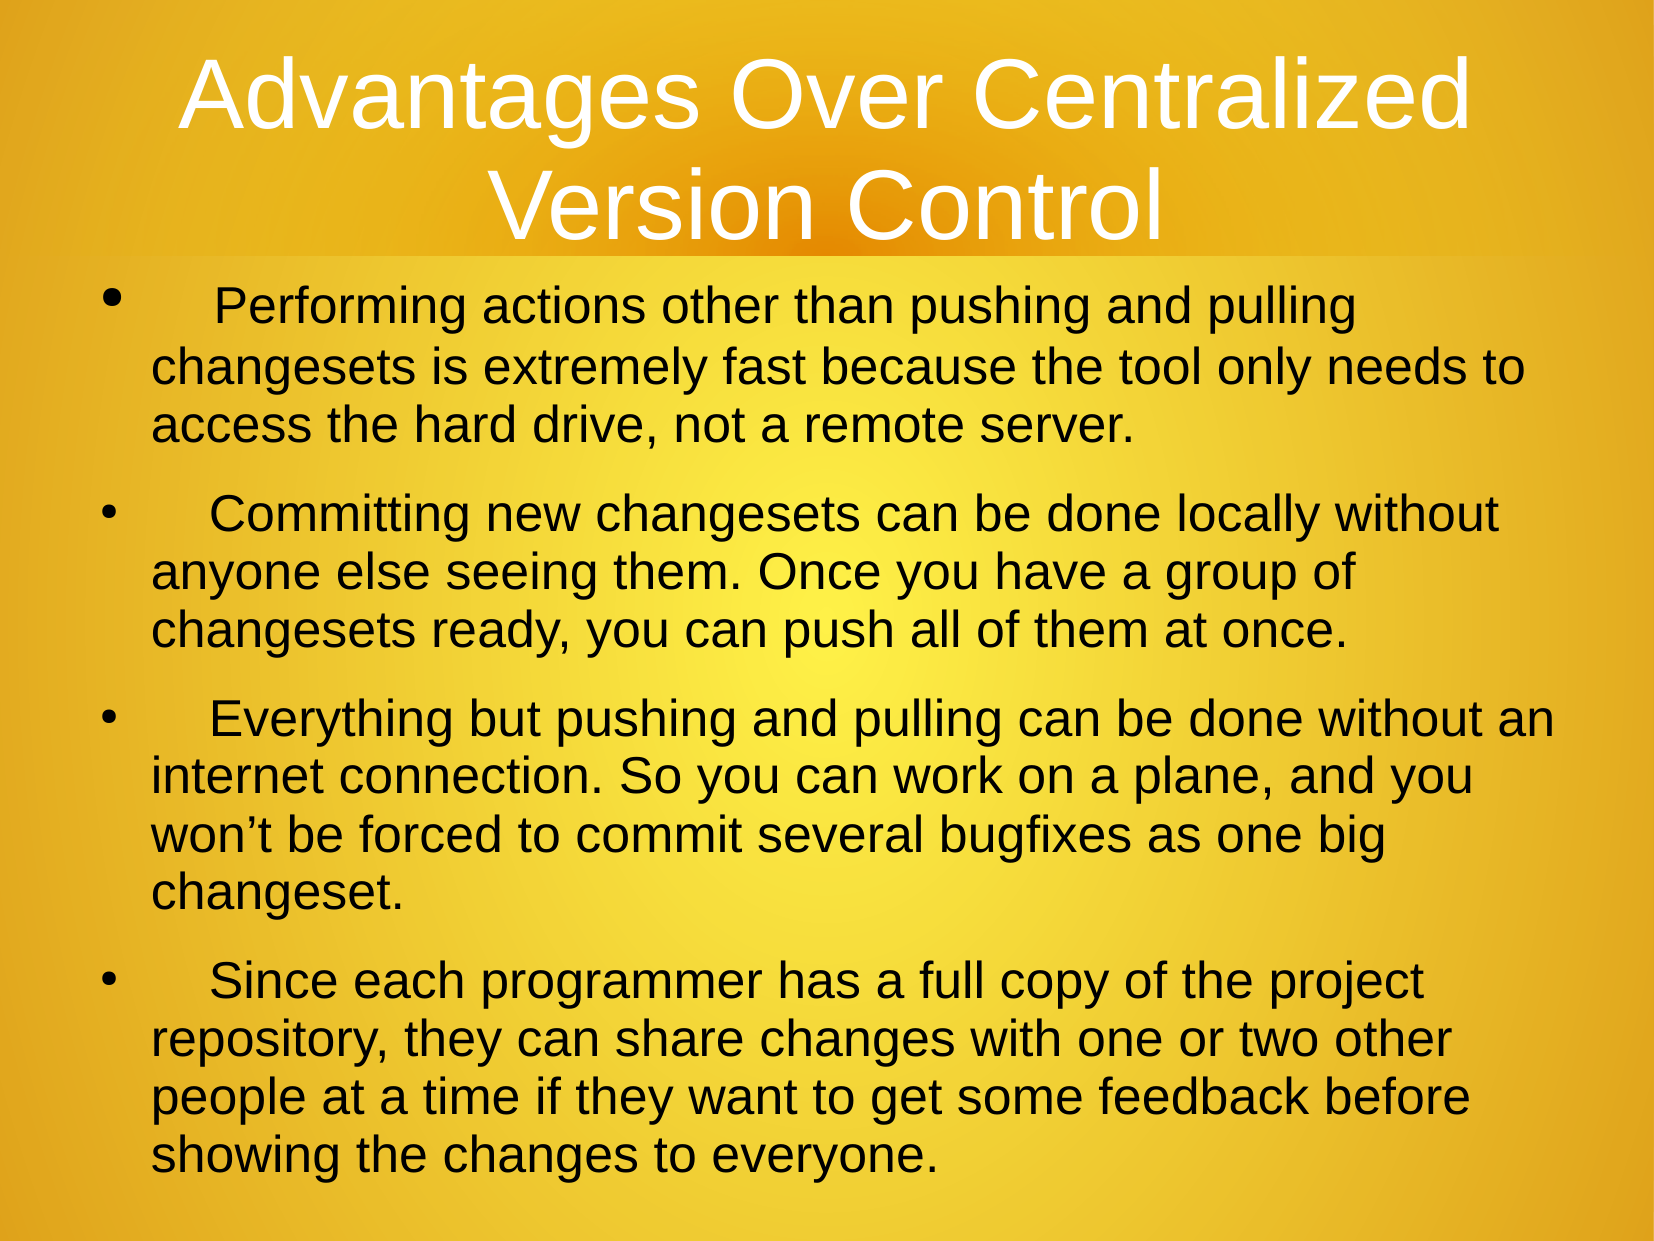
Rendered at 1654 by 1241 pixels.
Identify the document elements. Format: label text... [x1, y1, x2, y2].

list Performing actions other than pushing and pulling changesets is extremely fast because the tool only needs to access the hard drive, not a remote server. Committing new changesets can be done locally without anyone else seeing them. Once you have a group of changesets ready, you can push all of them at once. Everything but pushing and pulling can be done without an internet connection. So you can work on a plane, and you won’t be forced to commit several bugfixes as one big changeset. Since each programmer has a full copy of the project repository, they can share changes with one or two other people at a time if they want to get some feedback before showing the changes to everyone. [82, 260, 1571, 1193]
title Advantages Over Centralized Version Control [82, 38, 1571, 260]
